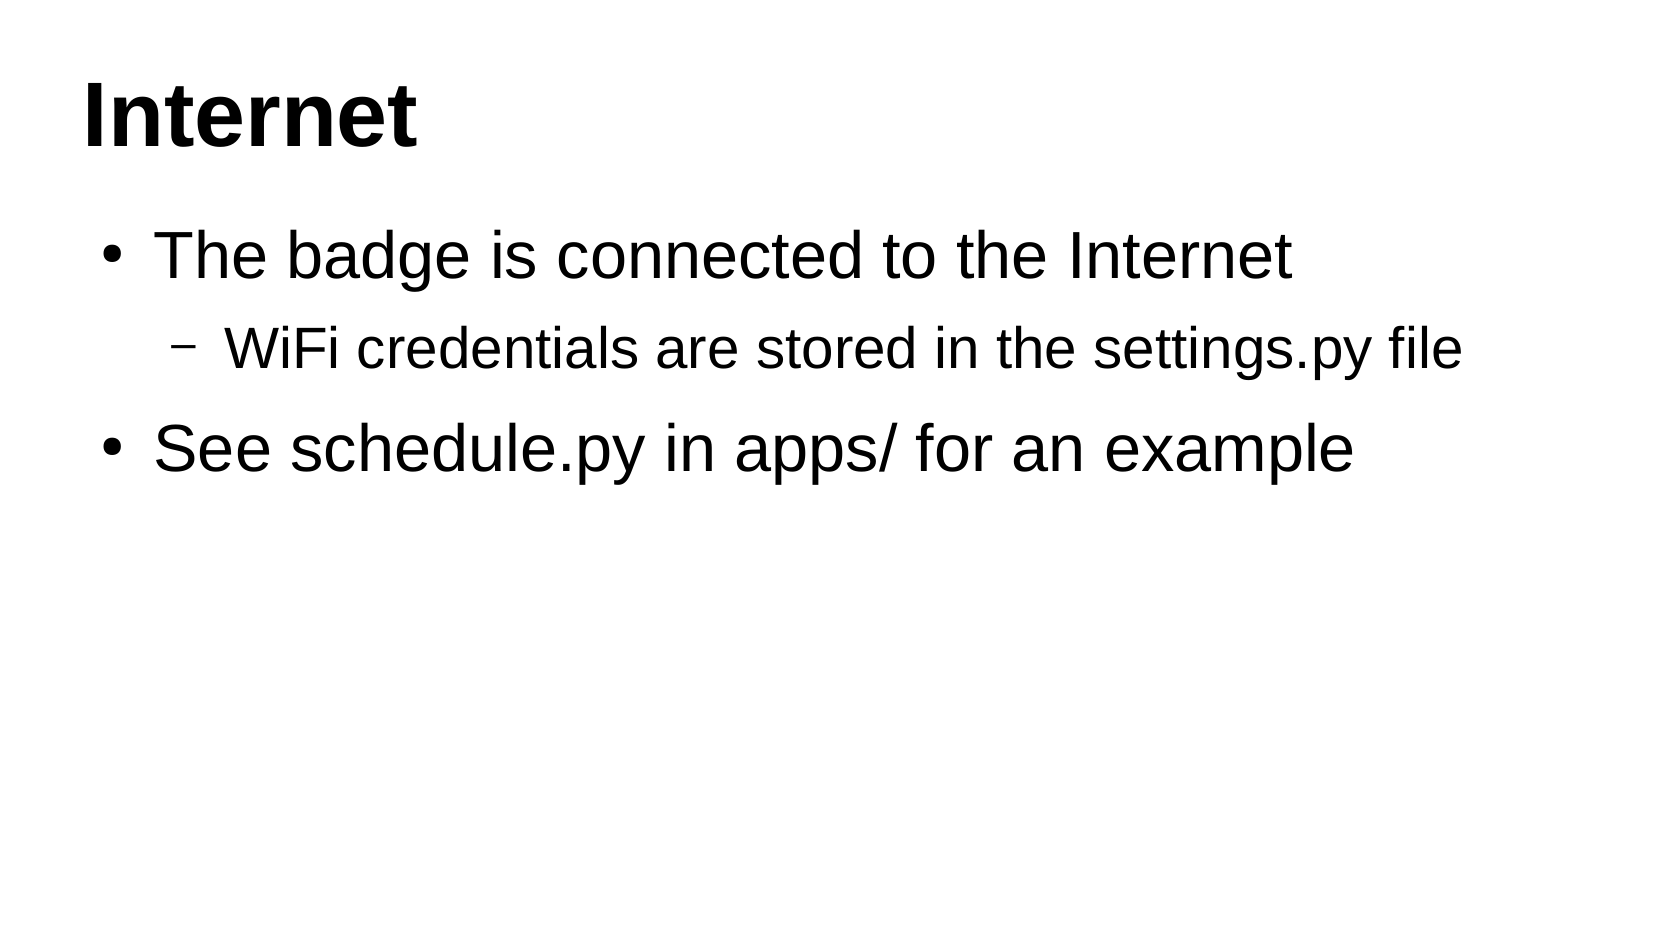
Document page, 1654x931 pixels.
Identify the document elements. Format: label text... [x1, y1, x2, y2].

list The badge is connected to the Internet WiFi credentials are stored in the settings.py file See schedule.py in apps/ for an example [82, 217, 1571, 758]
title Internet [82, 37, 1571, 193]
